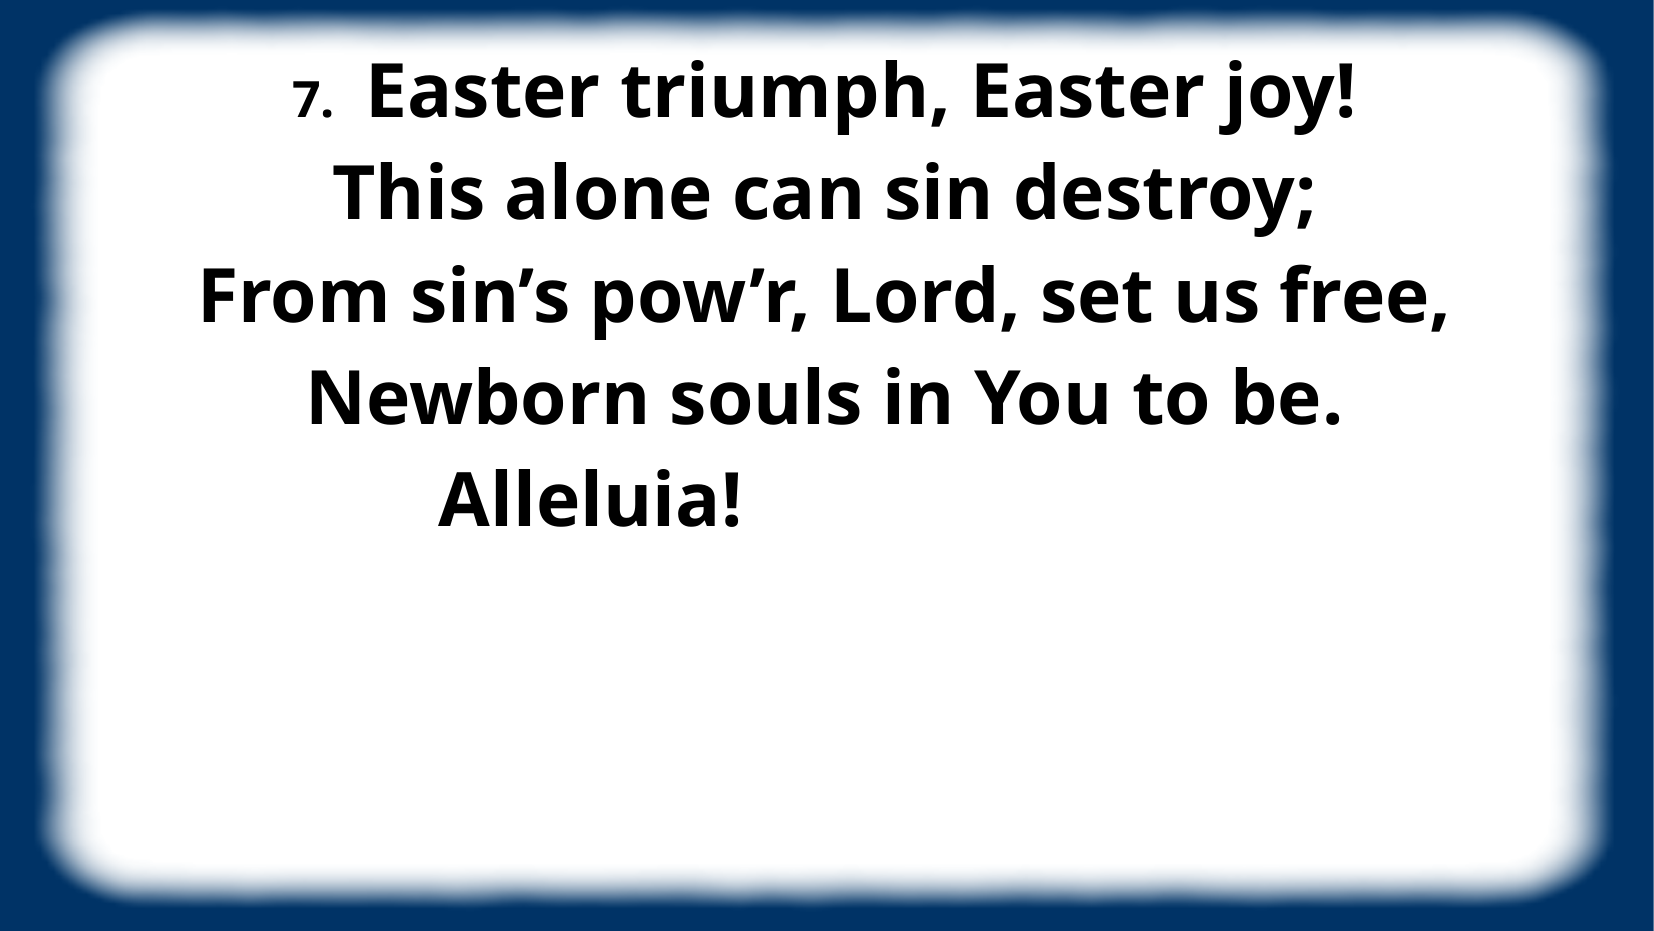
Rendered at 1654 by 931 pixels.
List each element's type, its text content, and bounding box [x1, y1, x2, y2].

picture [0, 0, 1654, 931]
text_box 7. Easter triumph, Easter joy! This alone can sin destroy; From sin’s pow’r, Lord, set us free, Newborn souls in You to be. Alleluia! [75, 30, 1576, 544]
